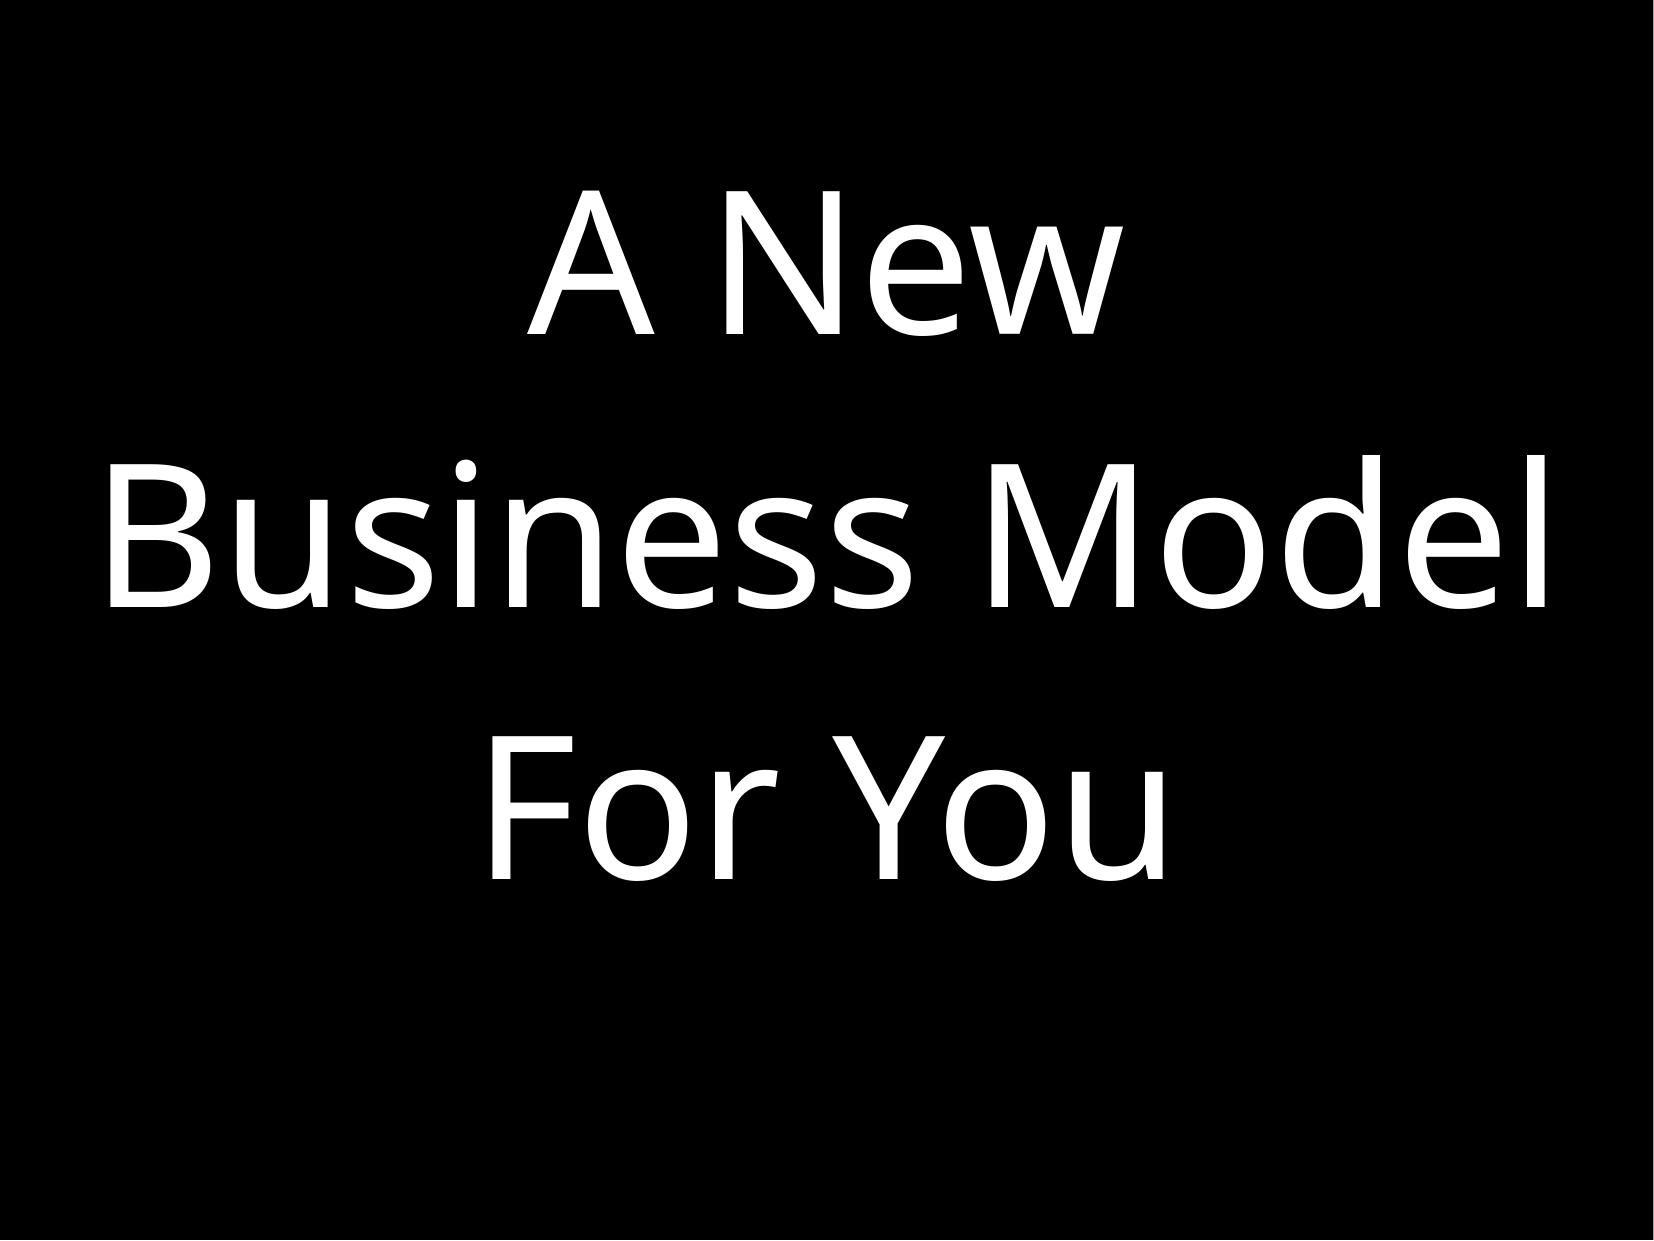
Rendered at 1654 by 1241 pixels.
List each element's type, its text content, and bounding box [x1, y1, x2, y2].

subtitle A New Business Model For You [82, 49, 1571, 1010]
